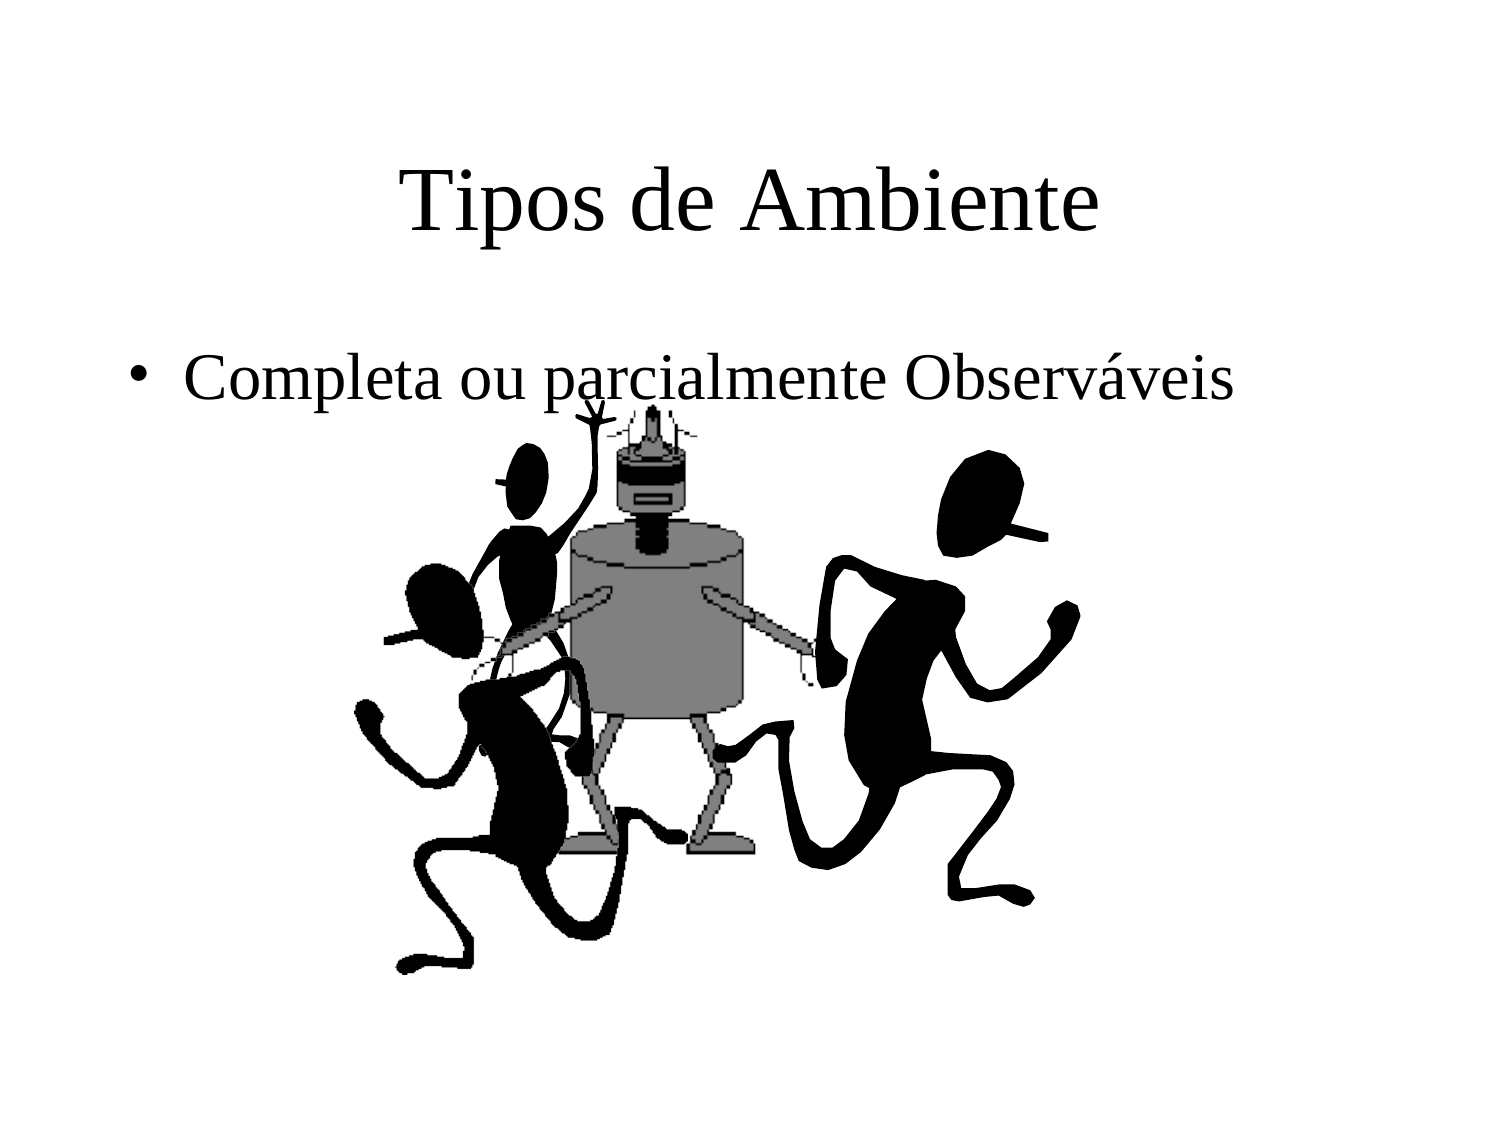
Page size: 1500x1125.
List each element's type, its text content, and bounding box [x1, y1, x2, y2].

list Completa ou parcialmente Observáveis [112, 324, 1388, 463]
picture [354, 399, 1081, 976]
title Tipos de Ambiente [112, 99, 1388, 288]
